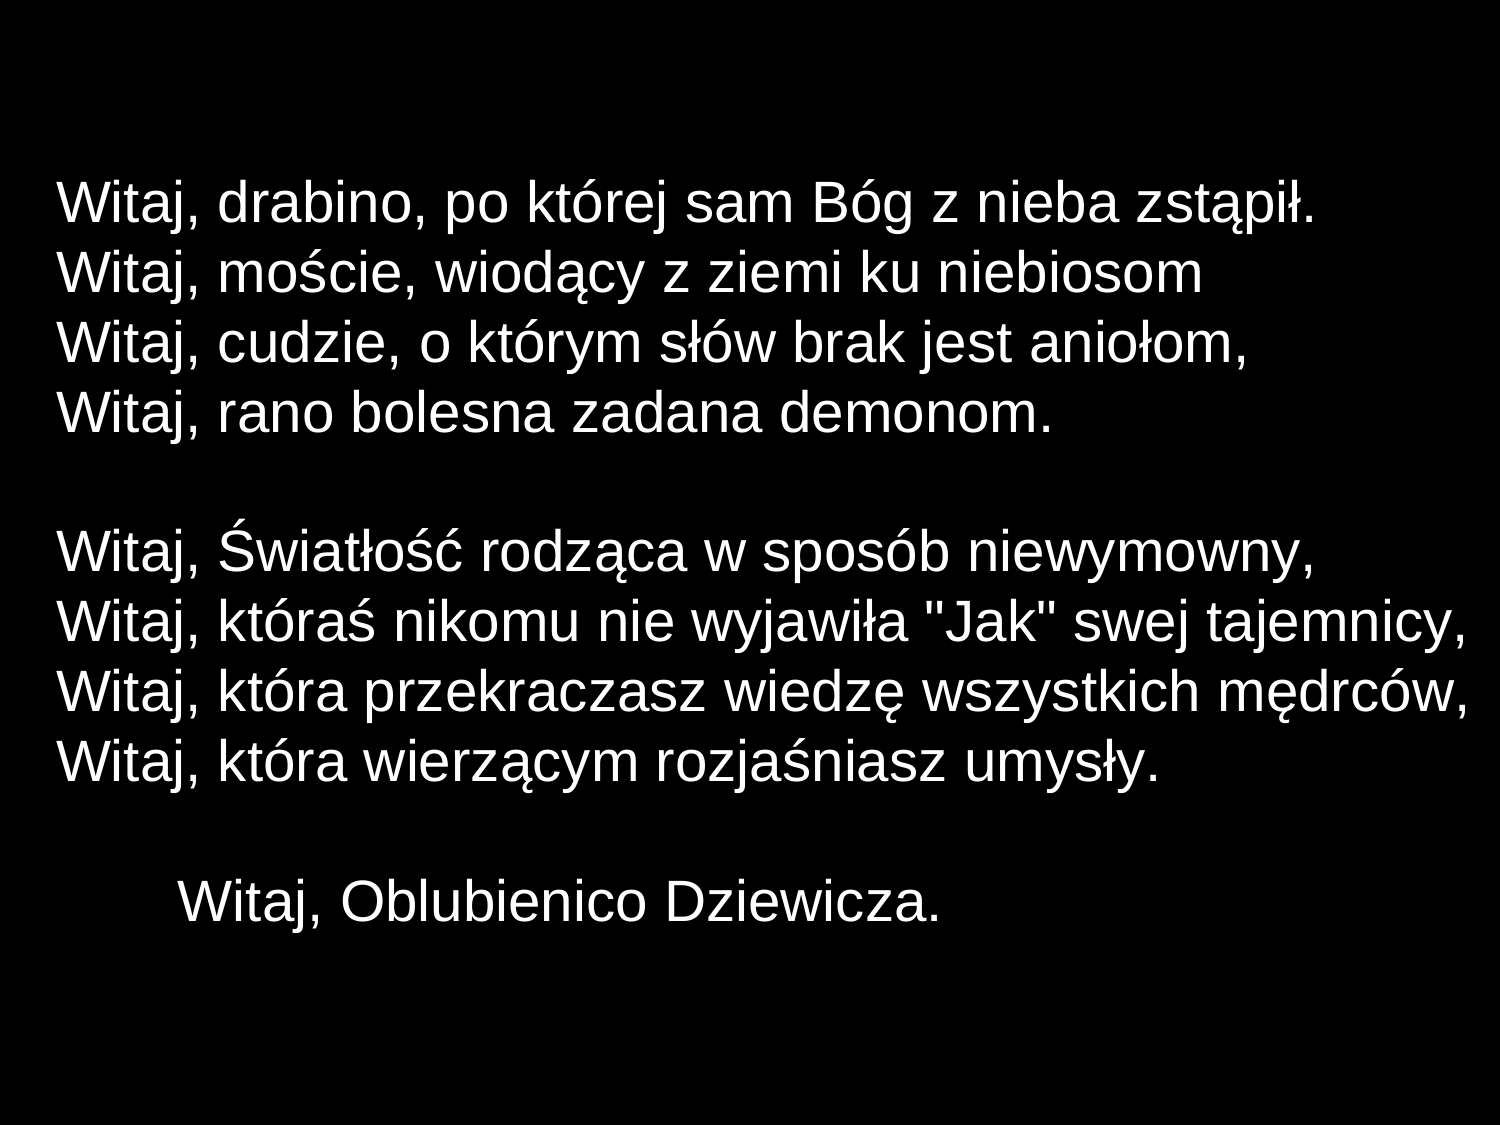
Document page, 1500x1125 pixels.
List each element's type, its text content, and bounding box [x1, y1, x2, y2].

text_box Witaj, drabino, po której sam Bóg z nieba zstąpił. Witaj, moście, wiodący z ziemi ku niebiosom Witaj, cudzie, o którym słów brak jest aniołom, Witaj, rano bolesna zadana demonom. Witaj, Światłość rodząca w sposób niewymowny, Witaj, któraś nikomu nie wyjawiła "Jak" swej tajemnicy, Witaj, która przekraczasz wiedzę wszystkich mędrców, Witaj, która wierzącym rozjaśniasz umysły. Witaj, Oblubienico Dziewicza. [41, 156, 1489, 942]
